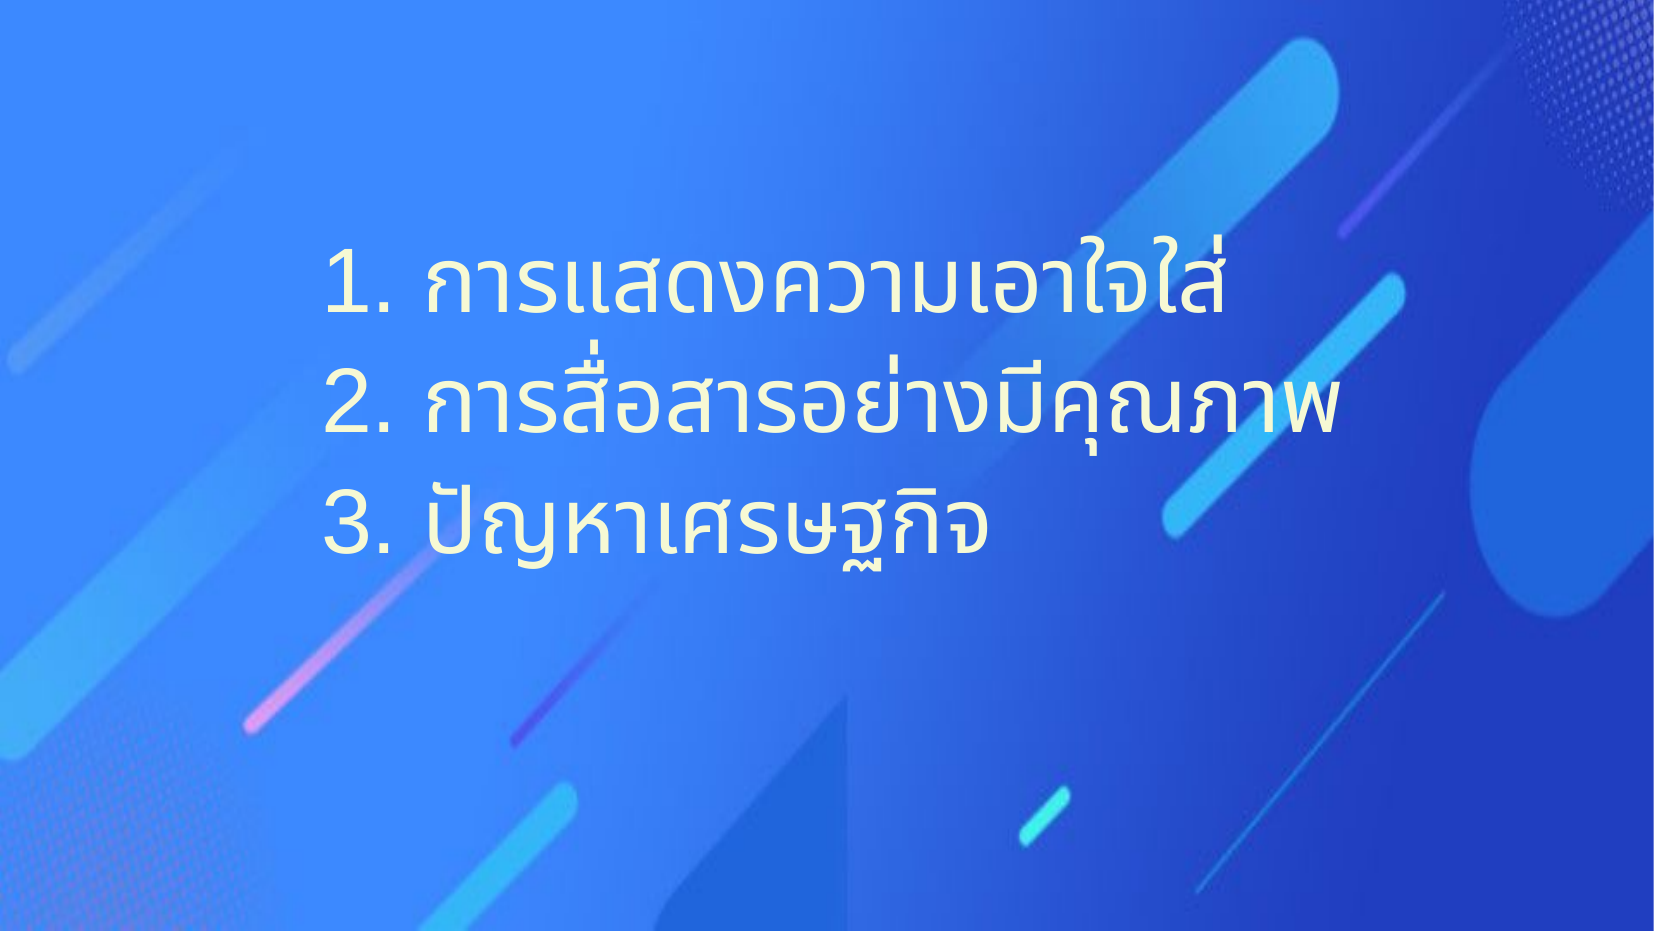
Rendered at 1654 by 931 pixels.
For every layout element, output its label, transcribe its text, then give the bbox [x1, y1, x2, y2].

title 1. การแสดงความเอาใจใส่ 2. การสื่อสารอย่างมีคุณภาพ 3. ปัญหาเศรษฐกิจ [320, 229, 1480, 591]
picture [0, 0, 1654, 931]
